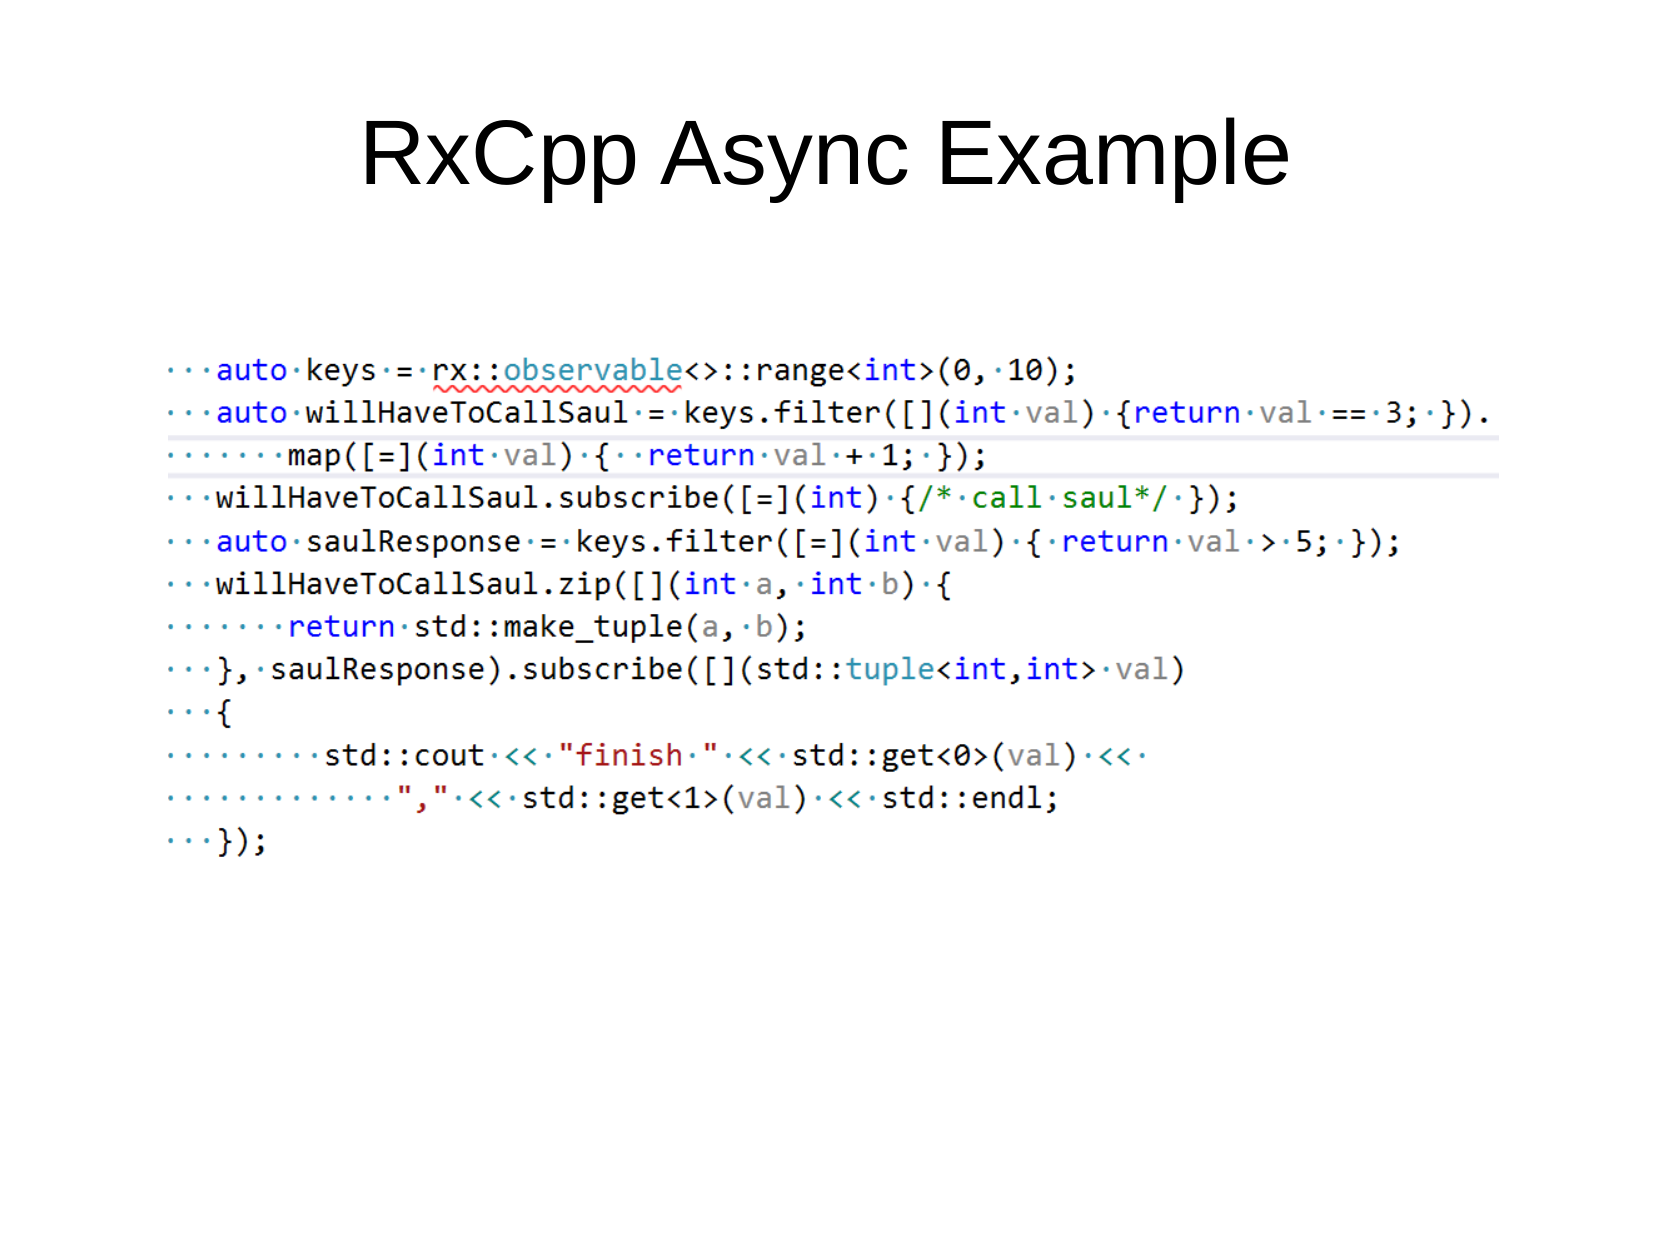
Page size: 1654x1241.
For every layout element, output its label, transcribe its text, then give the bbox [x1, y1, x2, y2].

title RxCpp Async Example [82, 49, 1571, 257]
picture [168, 349, 1499, 897]
